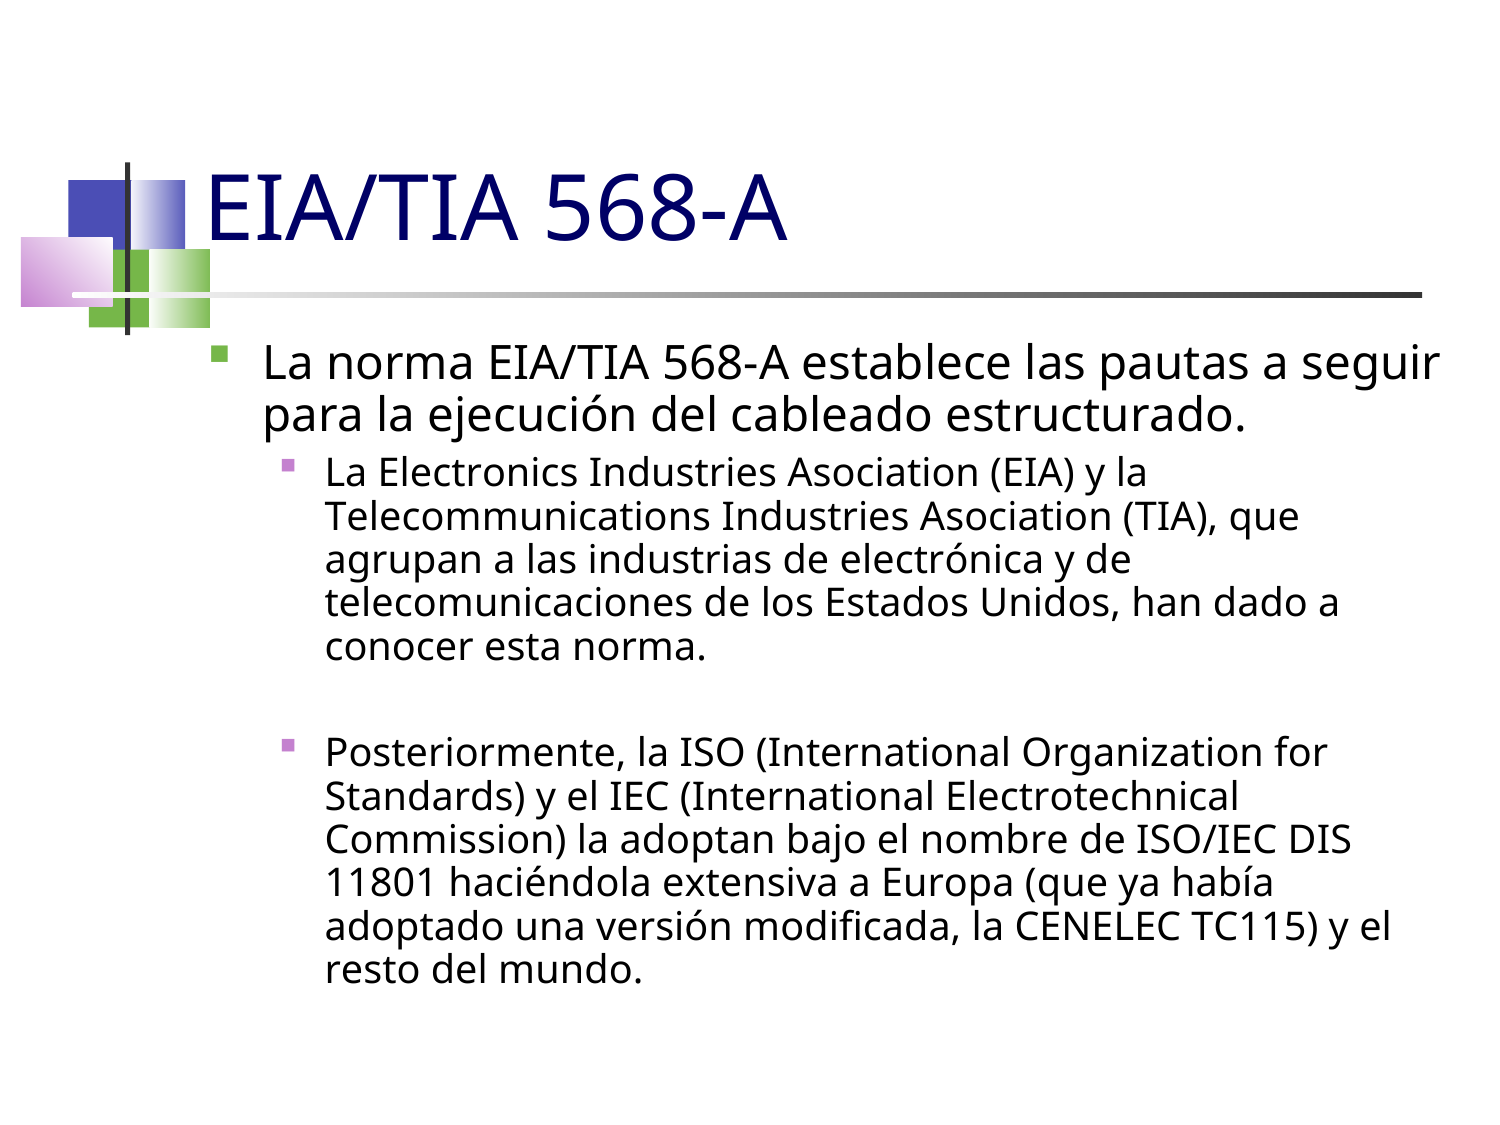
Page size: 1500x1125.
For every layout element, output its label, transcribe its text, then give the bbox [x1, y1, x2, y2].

title EIA/TIA 568-A [188, 35, 1468, 276]
list La norma EIA/TIA 568-A establece las pautas a seguir para la ejecución del cableado estructurado. La Electronics Industries Asociation (EIA) y la Telecommunications Industries Asociation (TIA), que agrupan a las industrias de electrónica y de telecomunicaciones de los Estados Unidos, han dado a conocer esta norma. Posteriormente, la ISO (International Organization for Standards) y el IEC (International Electrotechnical Commission) la adoptan bajo el nombre de ISO/IEC DIS 11801 haciéndola extensiva a Europa (que ya había adoptado una versión modificada, la CENELEC TC115) y el resto del mundo. [193, 331, 1469, 1007]
